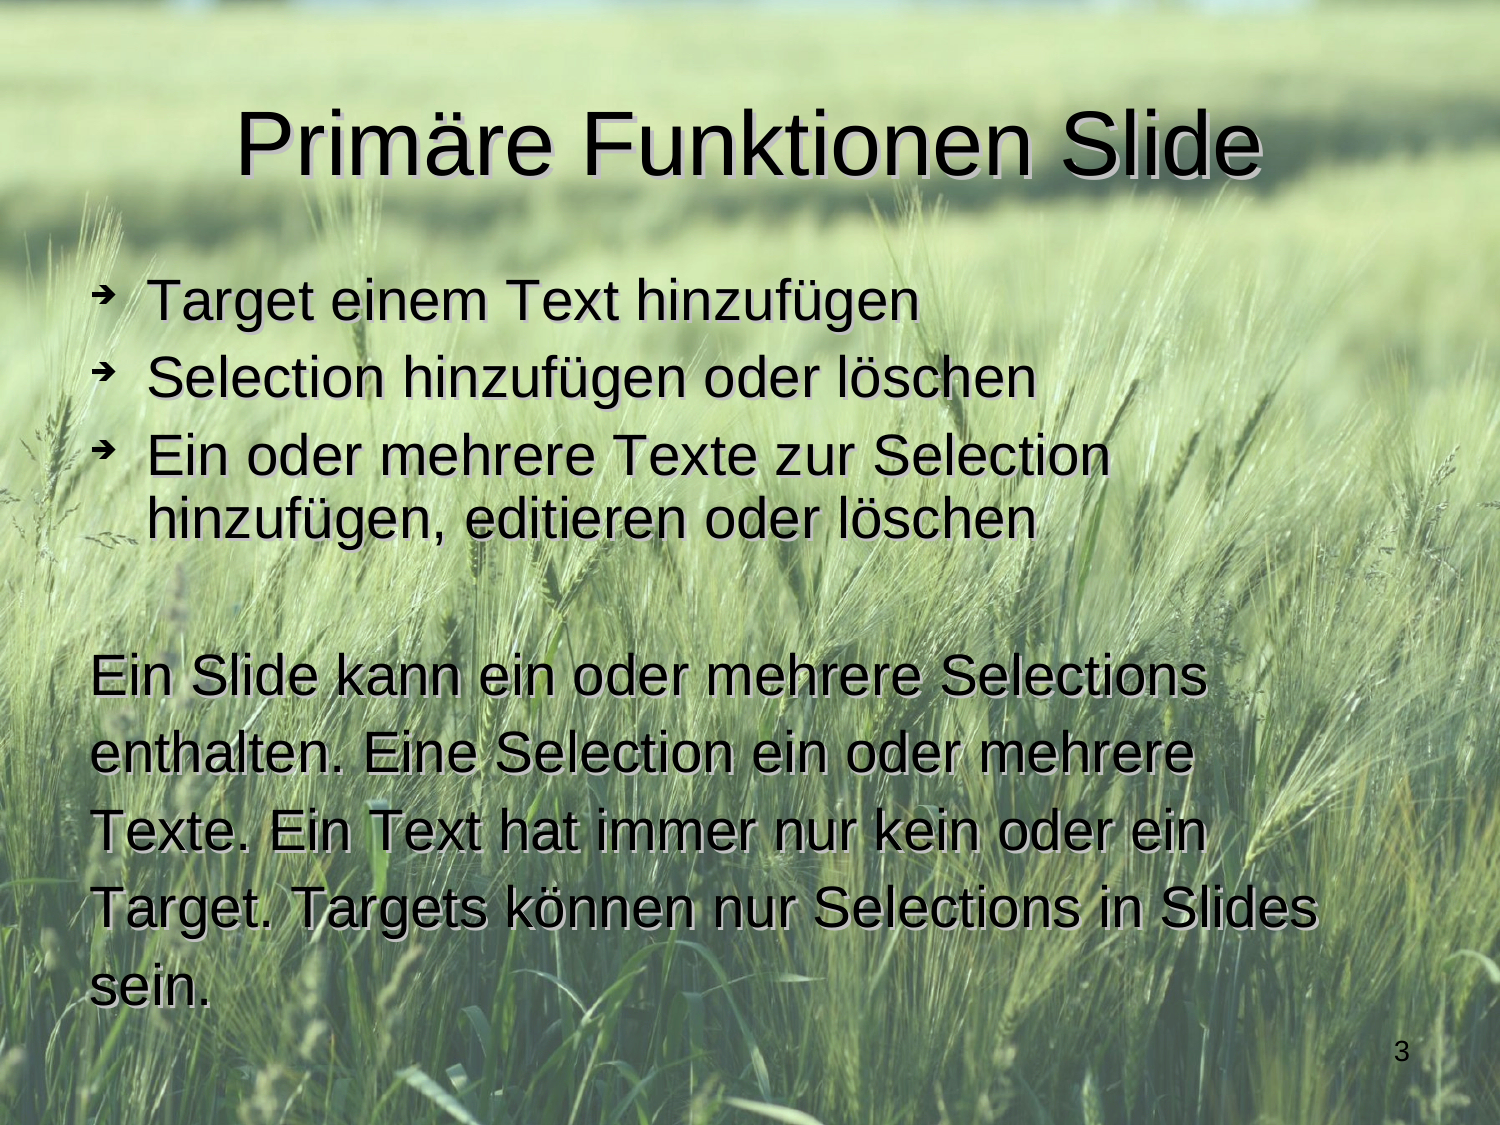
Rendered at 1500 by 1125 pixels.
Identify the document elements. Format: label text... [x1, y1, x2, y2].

picture [0, 0, 1500, 1125]
list Target einem Text hinzufügen Selection hinzufügen oder löschen Ein oder mehrere Texte zur Selection hinzufügen, editieren oder löschen Ein Slide kann ein oder mehrere Selections enthalten. Eine Selection ein oder mehrere Texte. Ein Text hat immer nur kein oder ein Target. Targets können nur Selections in Slides sein. [75, 262, 1426, 1083]
title Primäre Funktionen Slide [75, 45, 1426, 233]
